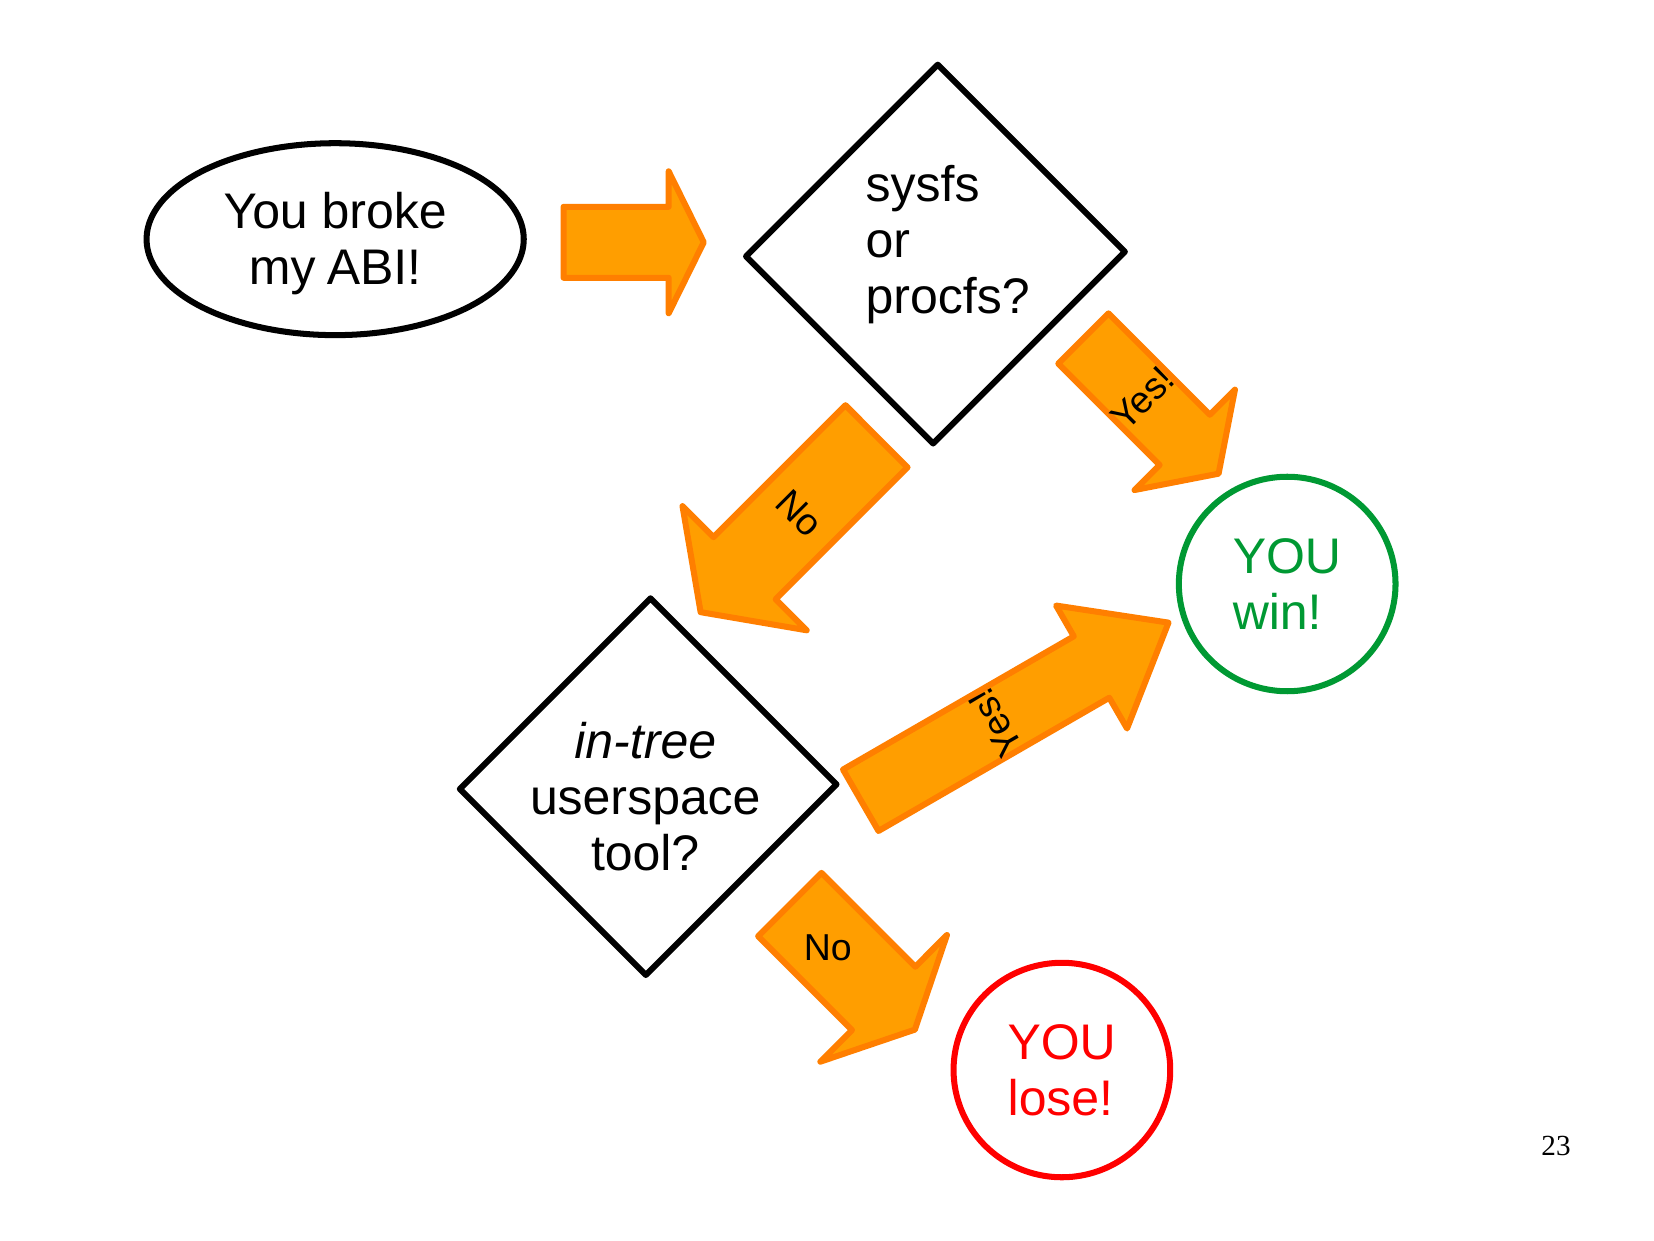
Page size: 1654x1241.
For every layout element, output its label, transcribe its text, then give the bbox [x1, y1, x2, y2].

text_box [776, 723, 837, 845]
text_box No [789, 919, 888, 991]
text_box [1178, 476, 1396, 692]
text_box [459, 733, 515, 845]
text_box [812, 935, 947, 1062]
text_box YOU lose! [989, 1003, 1134, 1137]
text_box [1051, 177, 1125, 326]
text_box [542, 598, 759, 706]
text_box sysfs or procfs? [847, 146, 1051, 342]
text_box Yes! [1058, 313, 1235, 491]
text_box Yes! [843, 605, 1169, 831]
text_box YOU win! [1215, 517, 1360, 651]
text_box No [682, 405, 908, 631]
text_box in-tree userspace tool? [515, 706, 776, 889]
text_box [758, 872, 868, 968]
text_box [746, 155, 1035, 444]
text_box [563, 171, 704, 314]
text_box [559, 889, 732, 976]
text_box [856, 64, 1020, 146]
text_box You broke my ABI! [146, 143, 524, 336]
text_box [953, 962, 1171, 1178]
